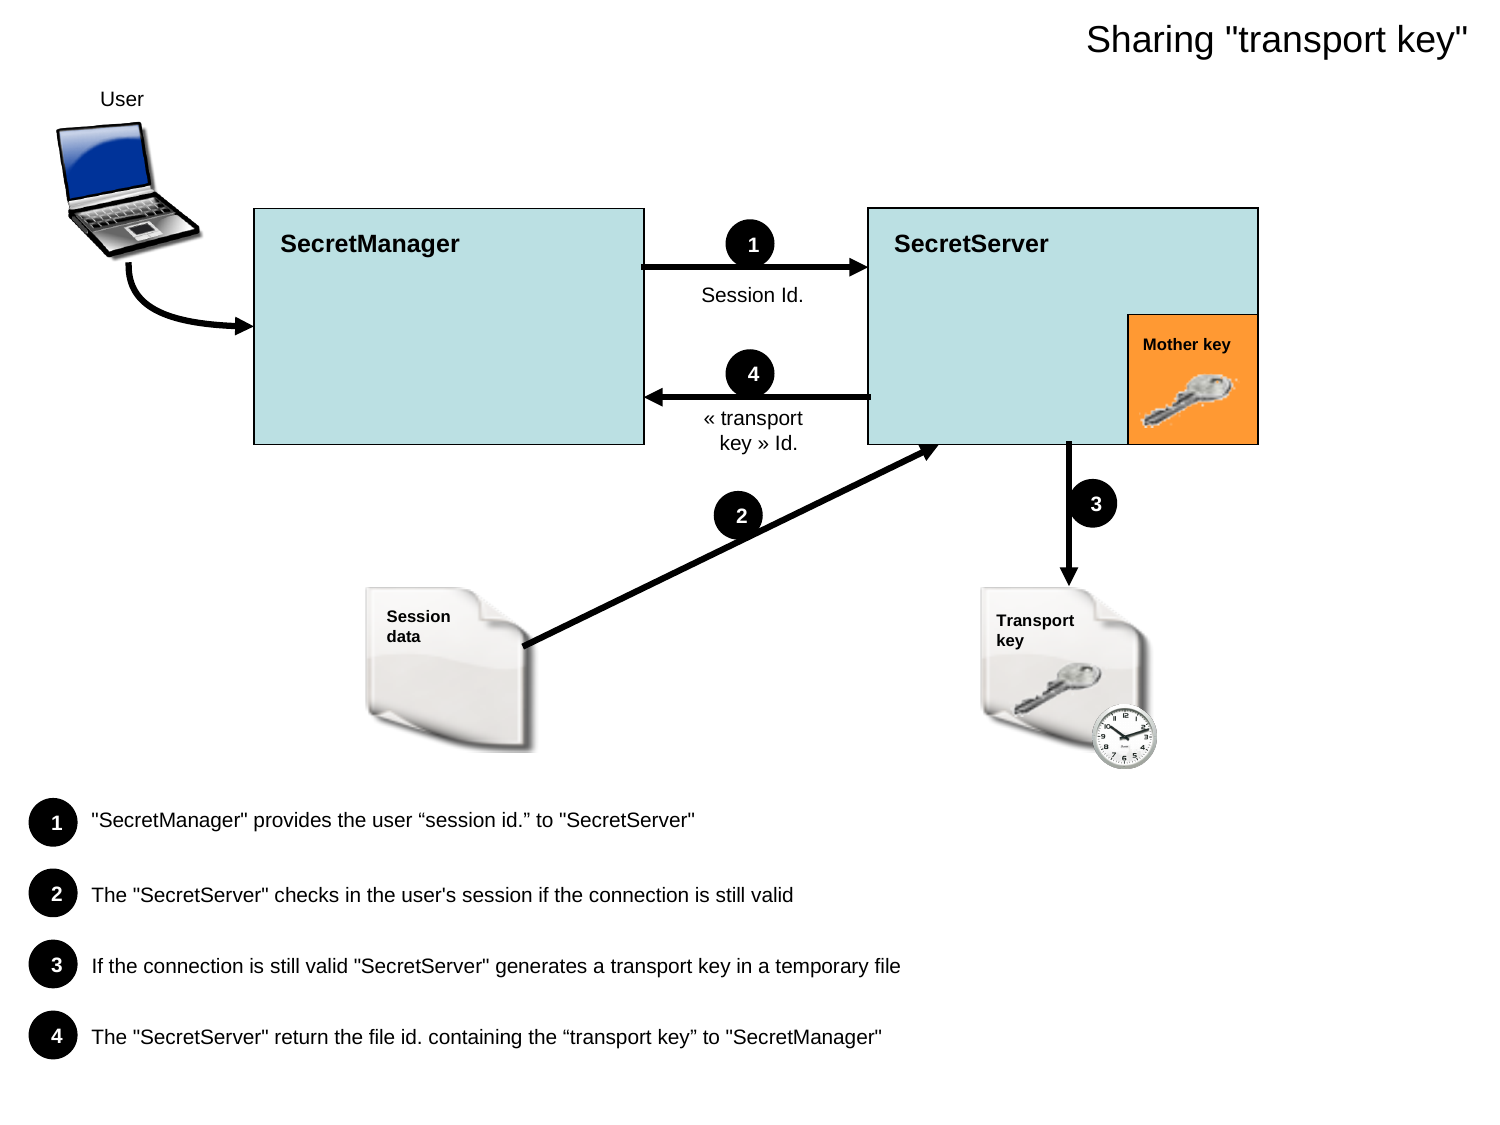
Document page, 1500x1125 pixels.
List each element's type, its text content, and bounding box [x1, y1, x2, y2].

picture [951, 586, 1176, 769]
text_box Transport key [981, 601, 1129, 658]
text_box 1 [726, 220, 774, 268]
text_box SecretServer [879, 220, 1065, 266]
text_box « transport key » Id. [643, 397, 869, 463]
text_box Session data [371, 597, 526, 654]
text_box [253, 208, 644, 445]
text_box 2 [714, 491, 762, 539]
text_box 4 [29, 1011, 77, 1059]
picture [1139, 373, 1240, 428]
text_box 2 [29, 869, 77, 917]
text_box 4 [726, 350, 774, 397]
text_box User [85, 78, 160, 119]
text_box Session Id. [686, 274, 819, 315]
text_box "SecretManager" provides the user “session id.” to "SecretServer" [76, 798, 710, 840]
picture [336, 586, 561, 753]
text_box The "SecretServer" checks in the user's session if the connection is still valid [76, 873, 809, 915]
text_box 1 [29, 798, 76, 846]
text_box SecretManager [265, 220, 498, 266]
text_box Sharing "transport key" [1071, 7, 1494, 68]
text_box The "SecretServer" return the file id. containing the “transport key” to "SecretManager" [76, 1015, 898, 1057]
text_box Mother key [1128, 326, 1258, 362]
picture [52, 113, 205, 266]
text_box 3 [29, 940, 77, 988]
text_box If the connection is still valid "SecretServer" generates a transport key in a temporary file [76, 944, 917, 986]
text_box [868, 208, 1258, 445]
text_box 3 [1069, 479, 1117, 527]
